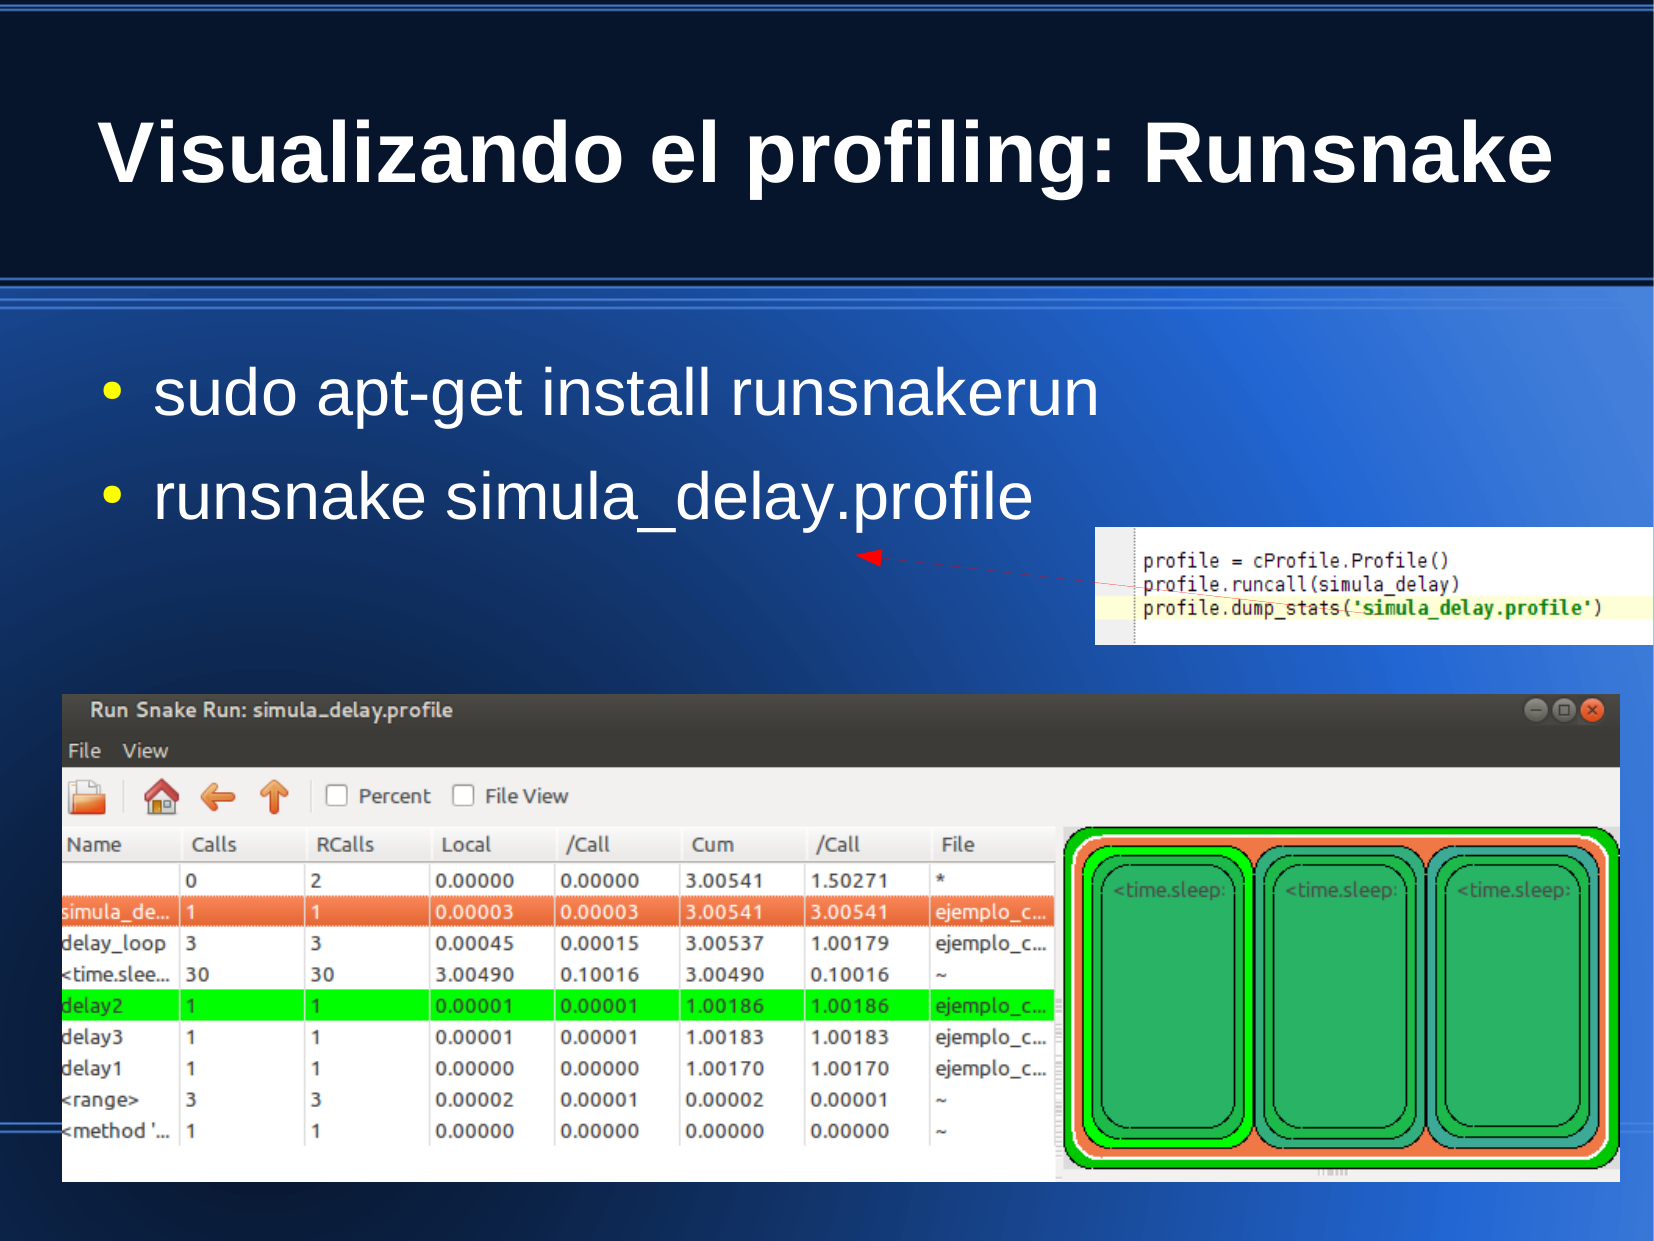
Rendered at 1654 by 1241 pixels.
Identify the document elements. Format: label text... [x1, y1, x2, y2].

title Visualizando el profiling: Runsnake [82, 49, 1571, 257]
picture [0, 0, 1654, 1241]
list sudo apt-get install runsnakerun runsnake simula_delay.profile [82, 355, 1571, 694]
